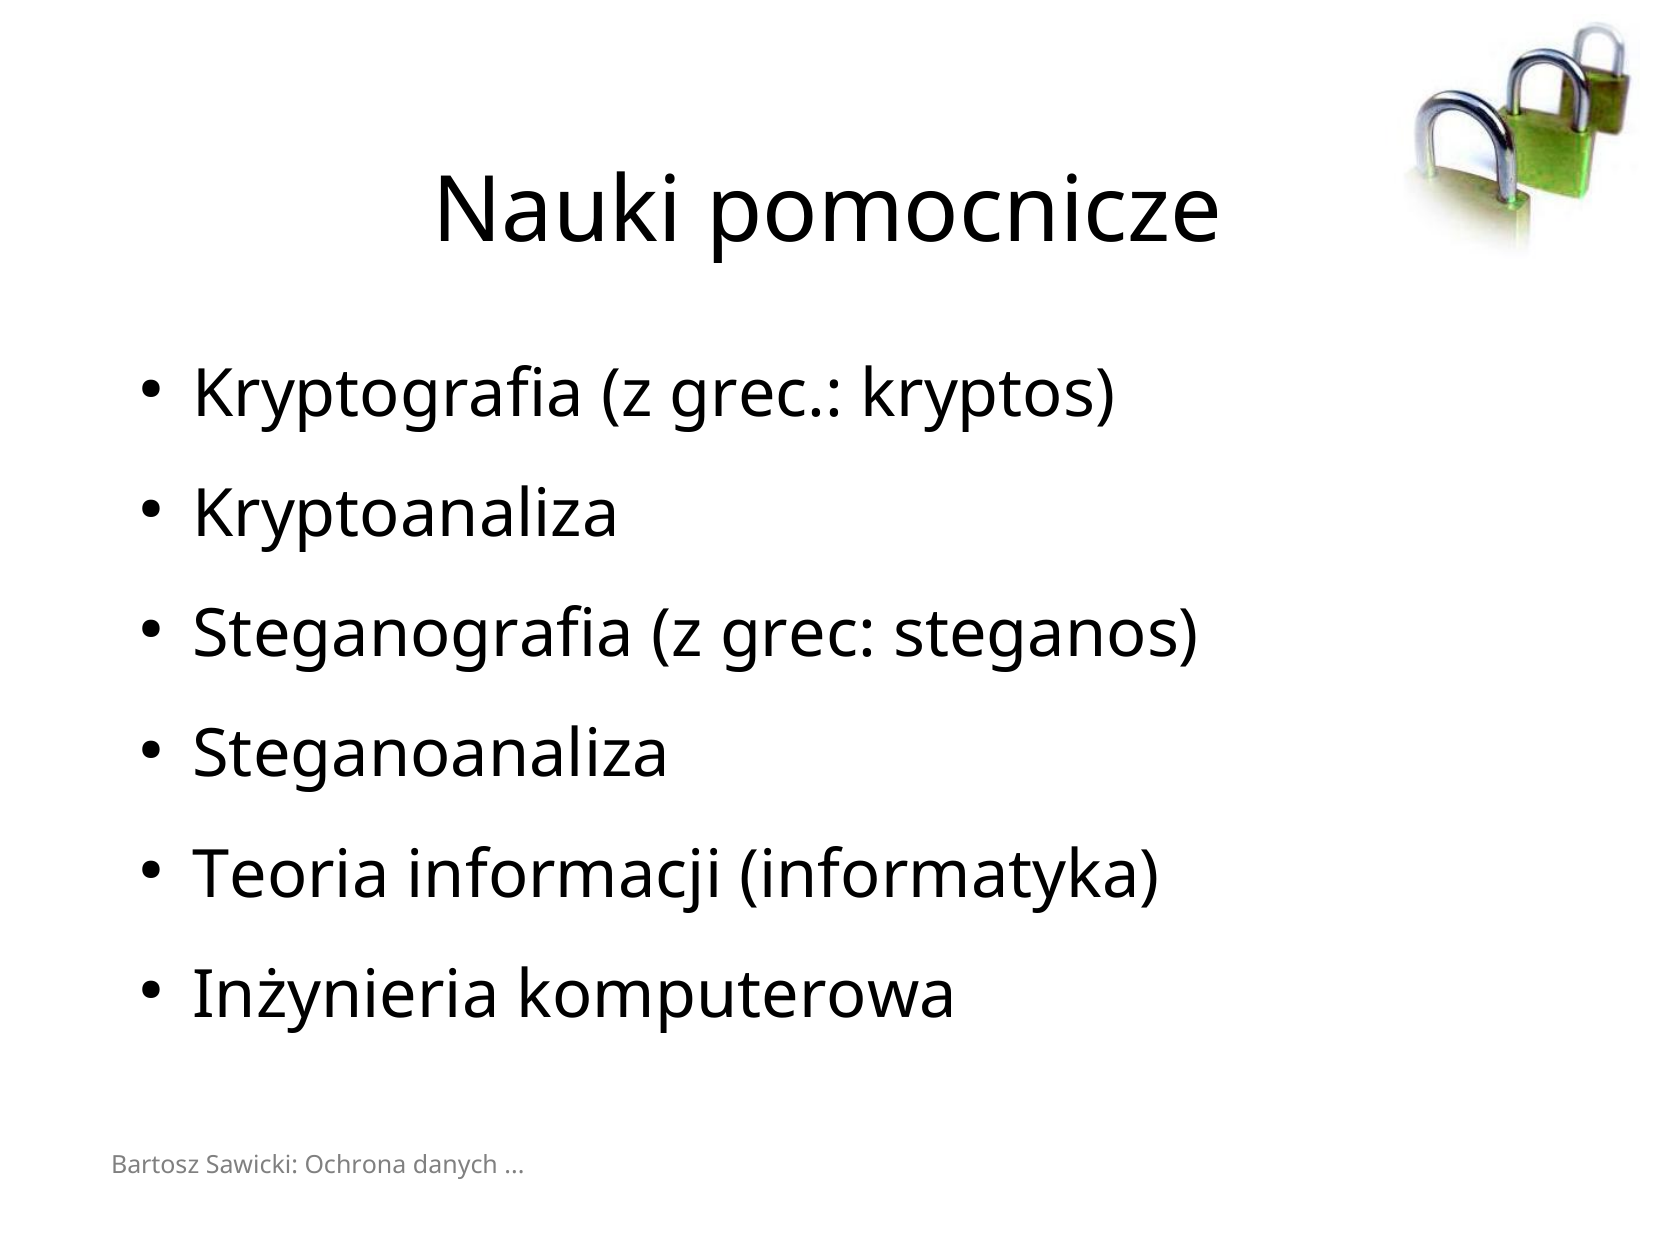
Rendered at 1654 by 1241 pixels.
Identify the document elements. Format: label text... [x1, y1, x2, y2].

list Kryptografia (z grec.: kryptos) Kryptoanaliza Steganografia (z grec: steganos) Steganoanaliza Teoria informacji (informatyka) Inżynieria komputerowa [121, 344, 1534, 1127]
picture [1385, 14, 1640, 266]
title Nauki pomocnicze [121, 102, 1534, 311]
